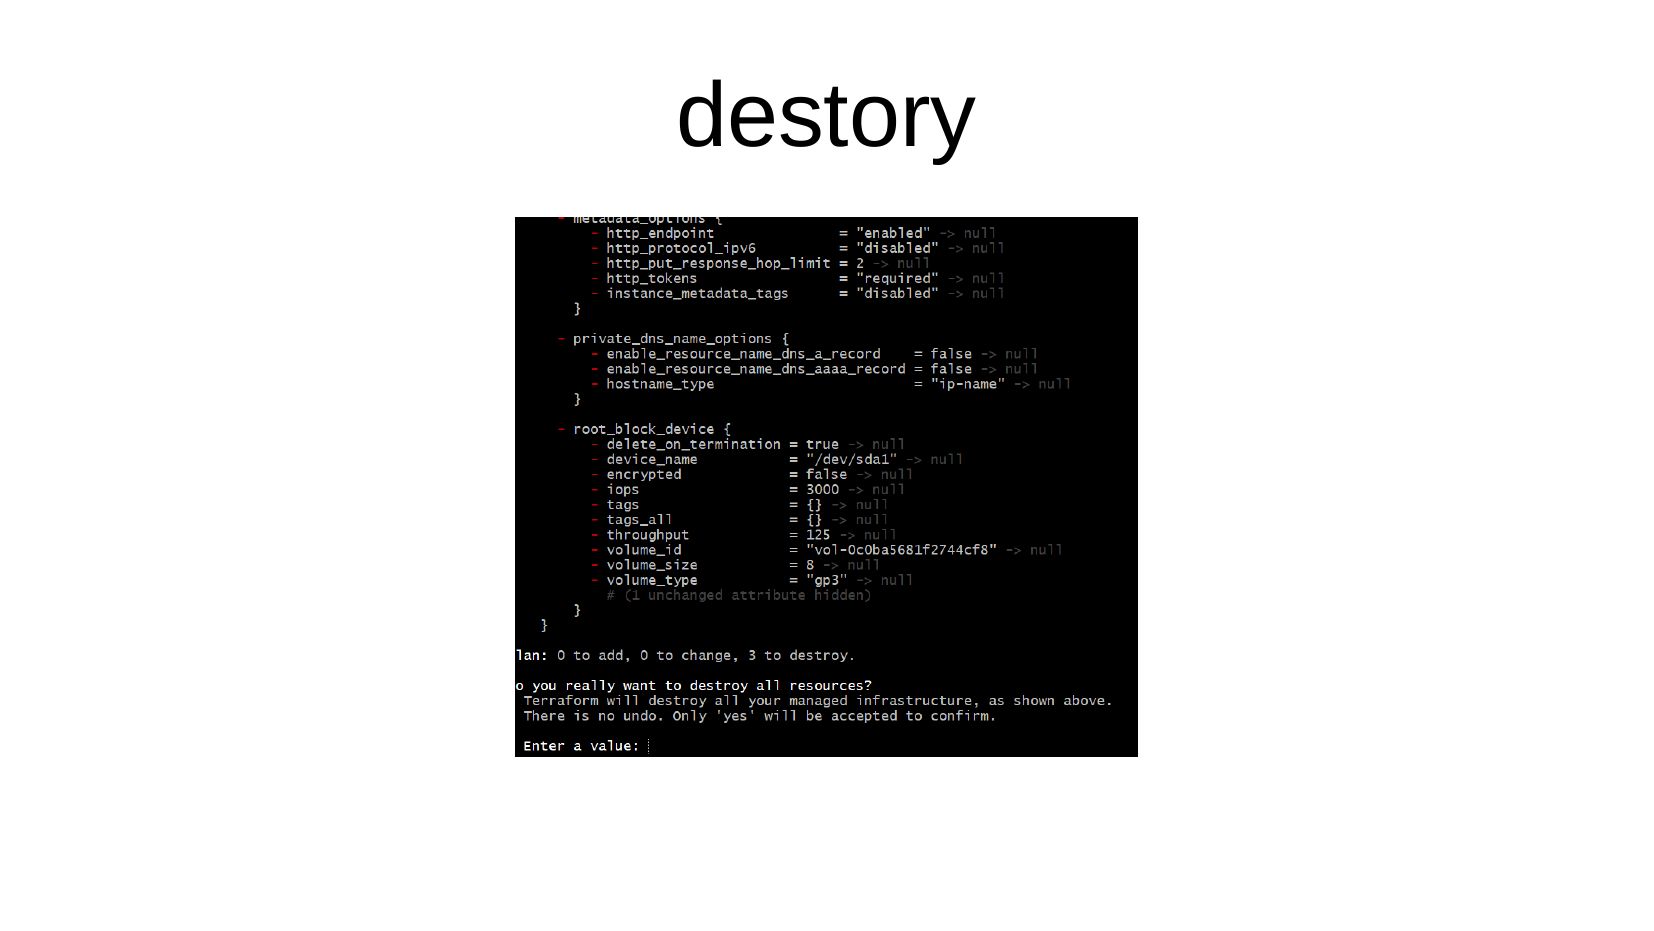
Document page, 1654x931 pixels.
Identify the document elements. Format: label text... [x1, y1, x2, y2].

picture [515, 217, 1138, 758]
title destory [82, 37, 1571, 193]
